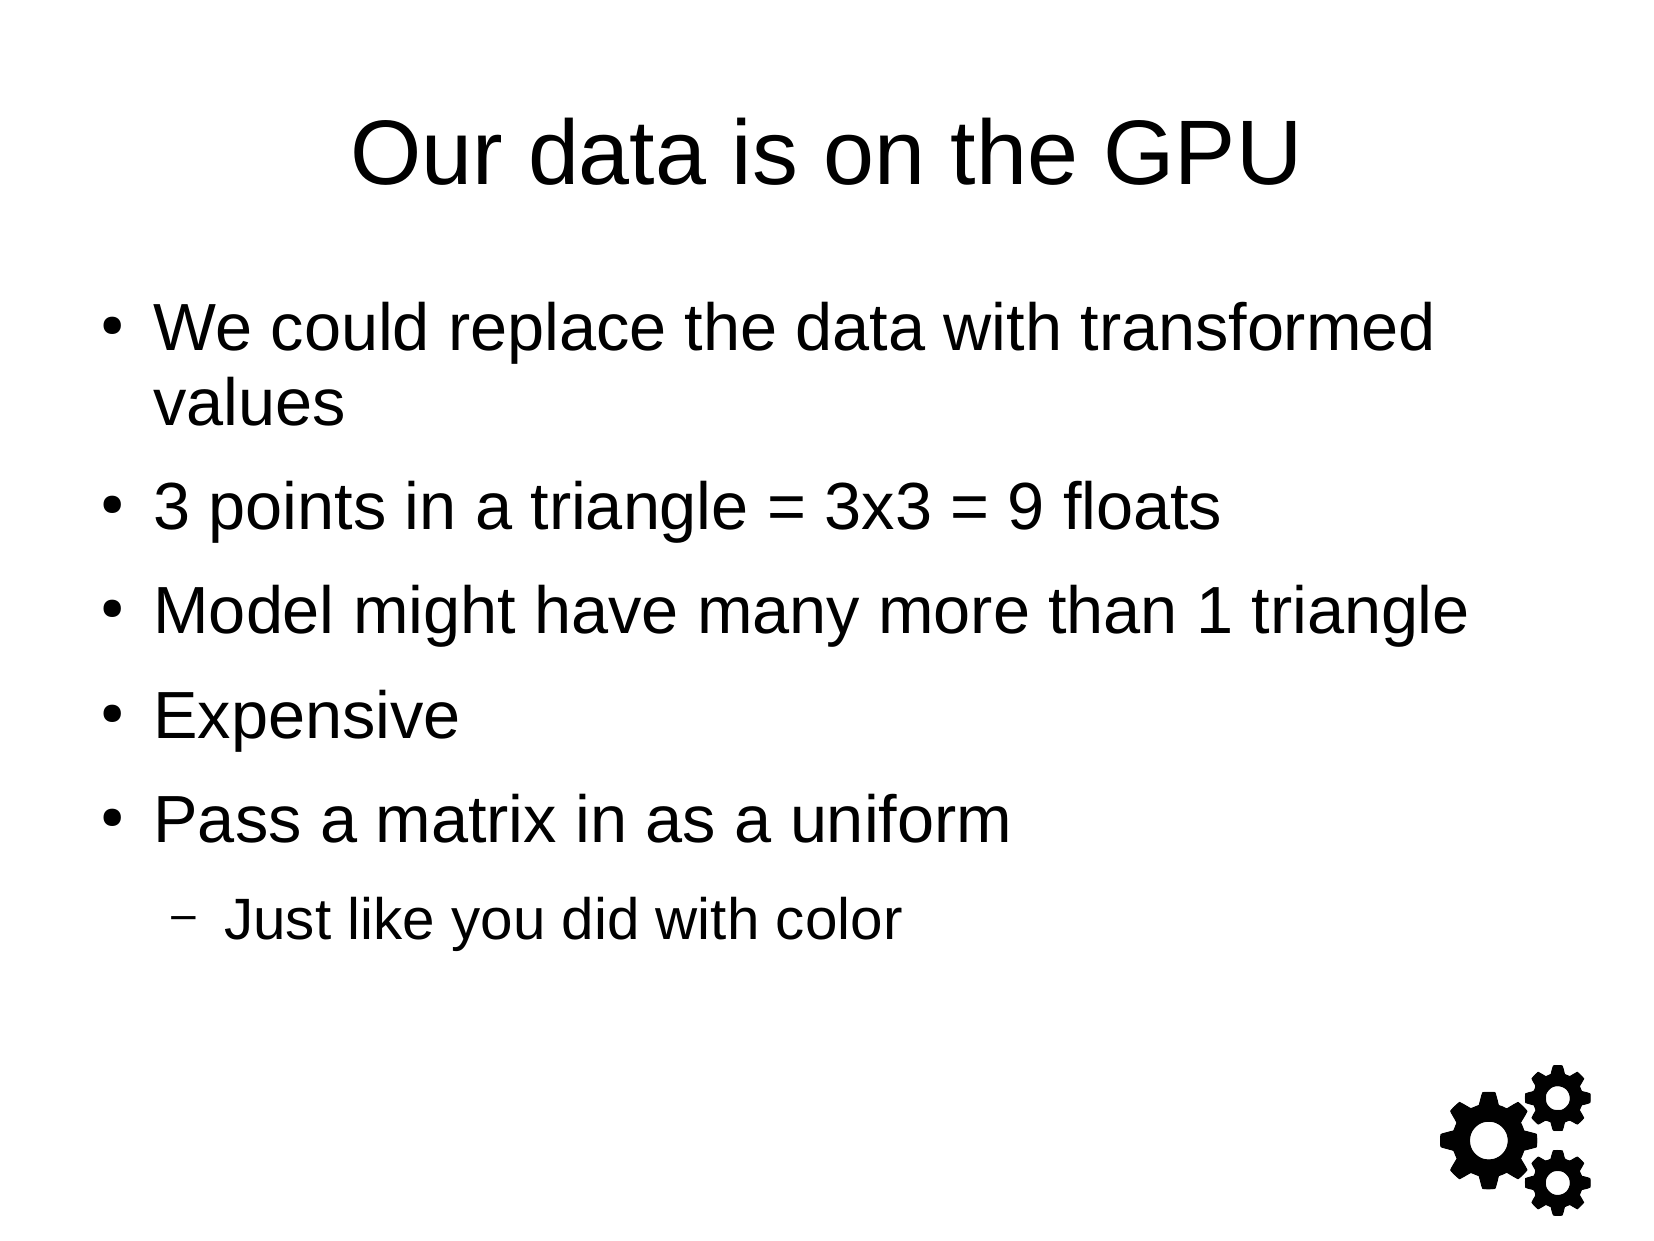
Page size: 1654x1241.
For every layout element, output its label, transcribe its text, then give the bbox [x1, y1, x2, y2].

picture [1440, 1065, 1591, 1216]
title Our data is on the GPU [82, 49, 1571, 257]
list We could replace the data with transformed values 3 points in a triangle = 3x3 = 9 floats Model might have many more than 1 triangle Expensive Pass a matrix in as a uniform Just like you did with color [82, 290, 1571, 1010]
